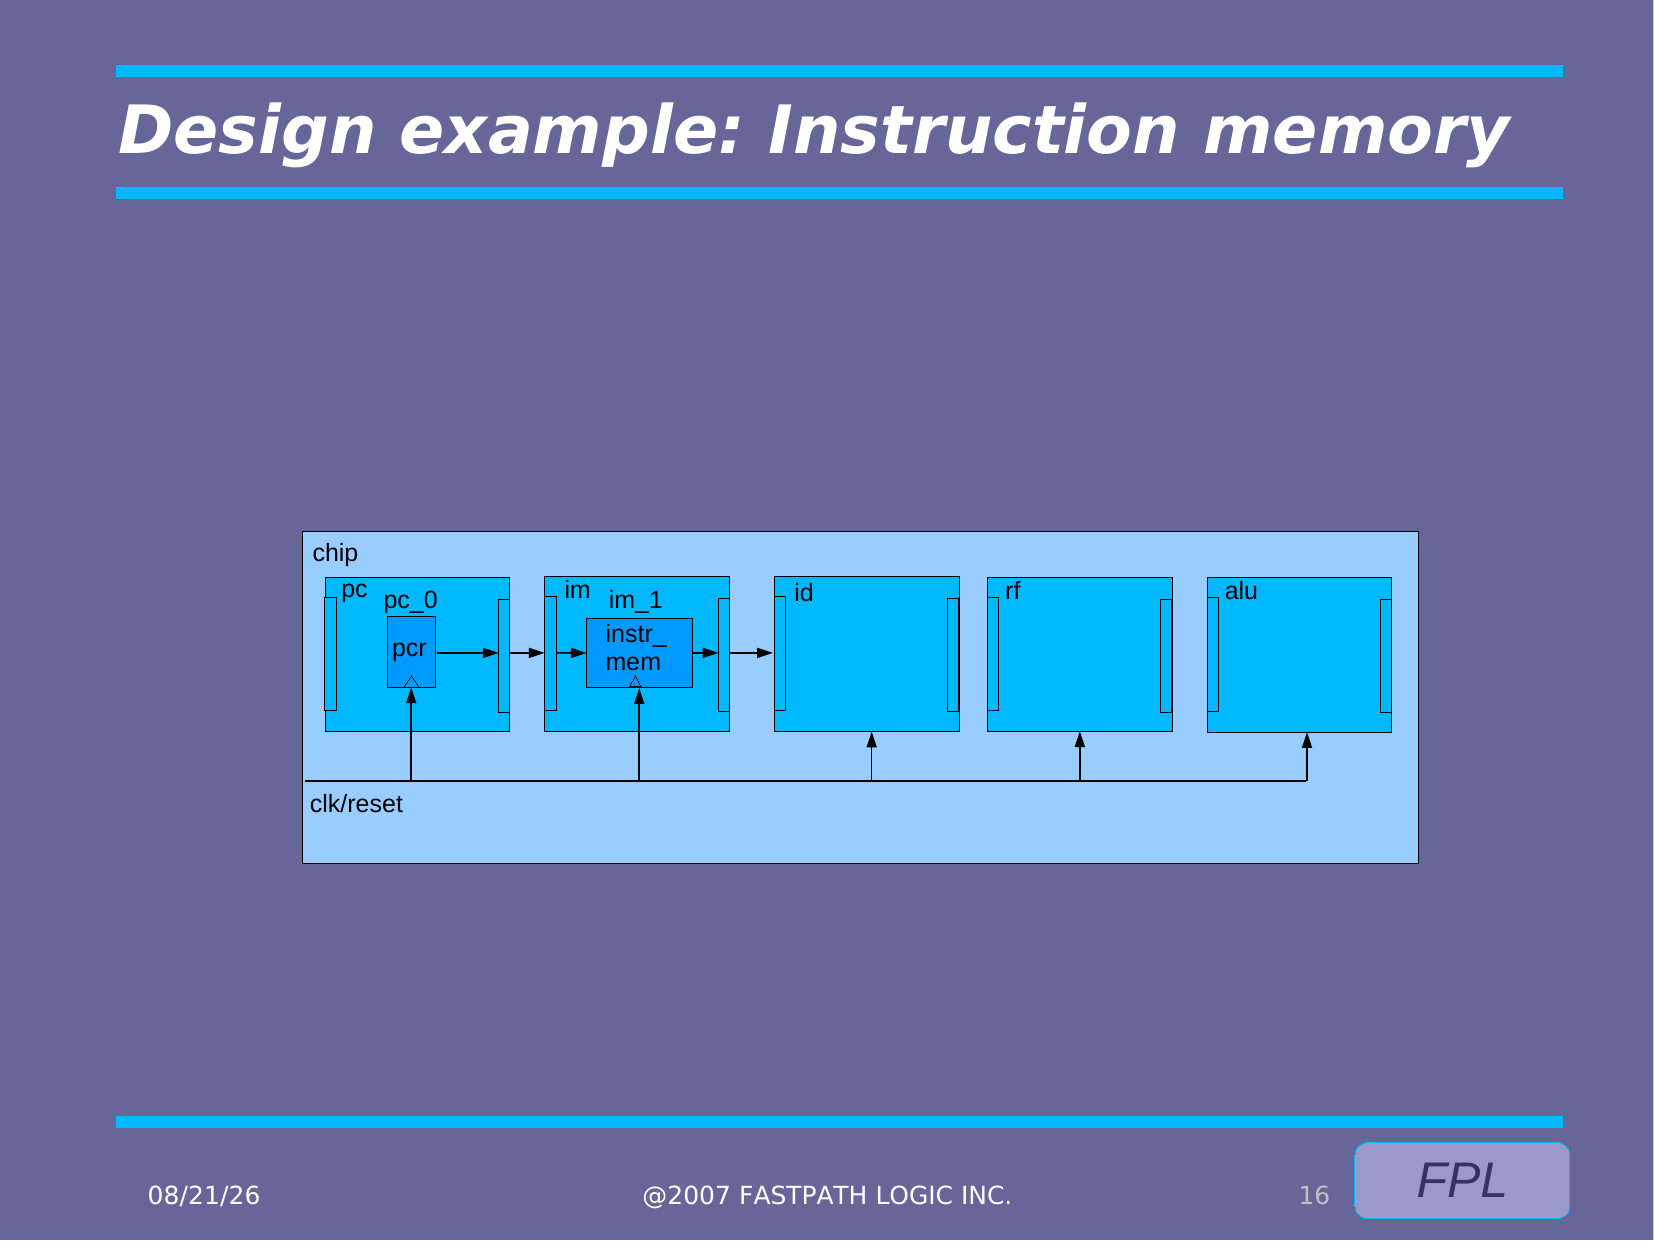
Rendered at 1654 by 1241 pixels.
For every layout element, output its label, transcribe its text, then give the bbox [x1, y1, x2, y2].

text_box id [779, 570, 862, 623]
text_box im_1 [594, 578, 689, 631]
text_box chip [297, 531, 389, 584]
text_box instr_ mem [590, 612, 699, 702]
text_box [302, 531, 1419, 864]
text_box pc [326, 584, 368, 620]
text_box pcr [377, 631, 454, 679]
text_box alu [1209, 569, 1293, 622]
text_box im [549, 568, 613, 621]
title Design example: Instruction memory [118, 41, 1531, 219]
text_box pc_0 [368, 577, 464, 631]
text_box clk/reset [295, 782, 434, 835]
text_box rf [990, 569, 1073, 622]
